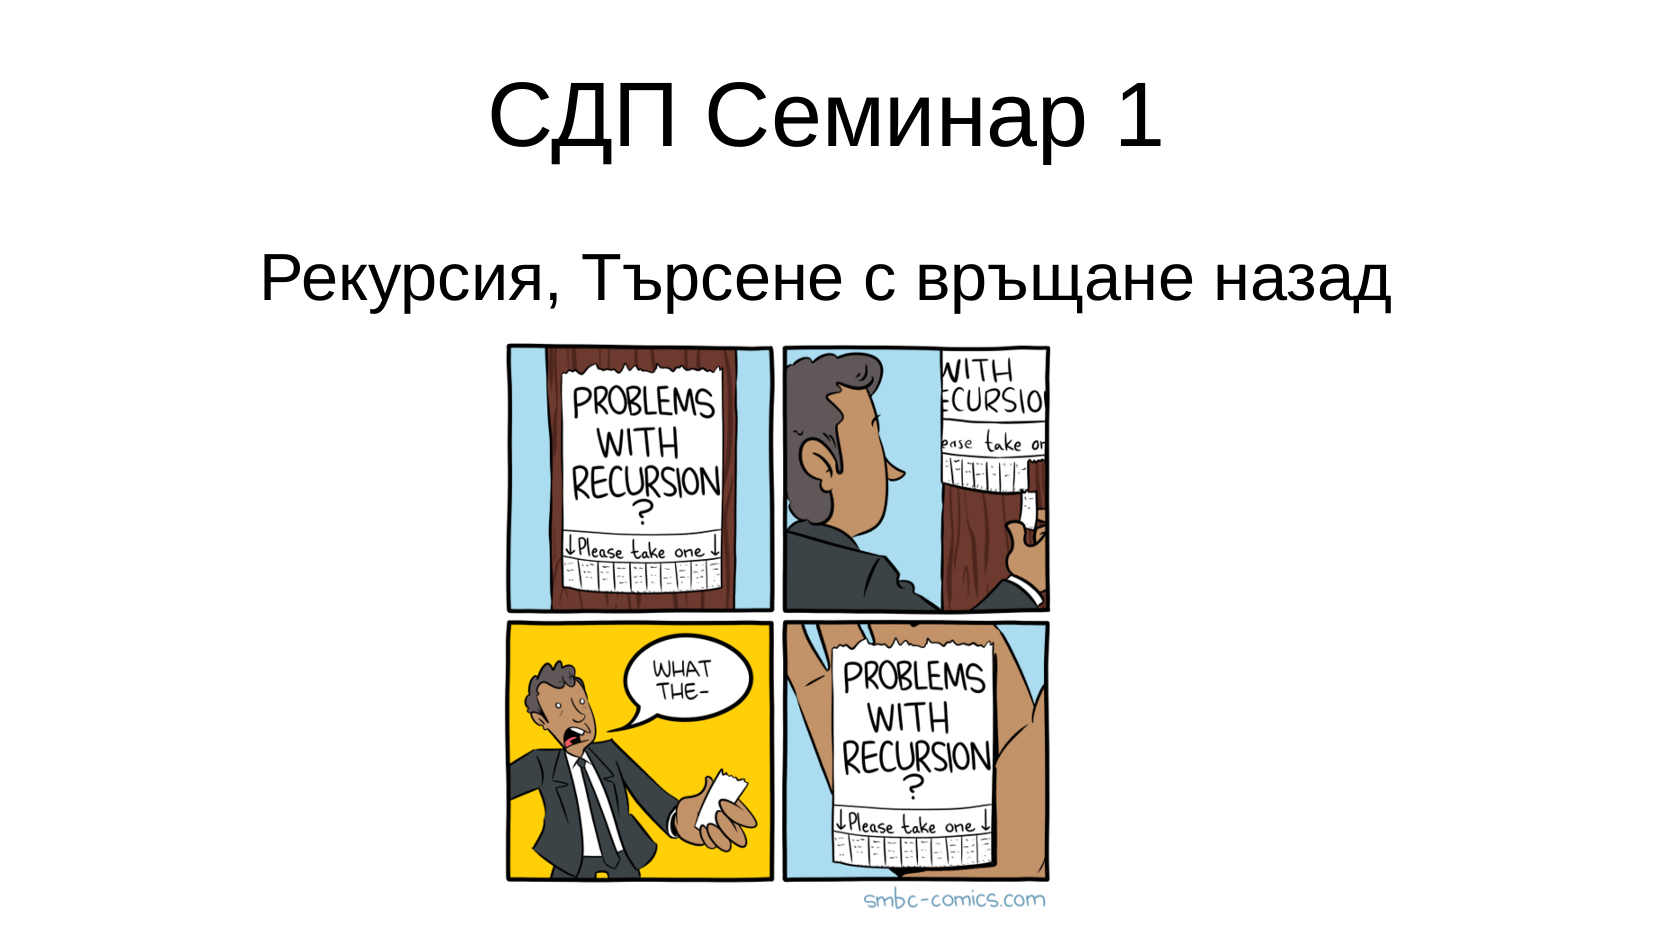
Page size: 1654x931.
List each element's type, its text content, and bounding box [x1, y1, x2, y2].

picture [504, 343, 1051, 916]
title СДП Семинар 1 [82, 37, 1571, 193]
subtitle Рекурсия, Търсене с връщане назад [82, 217, 1571, 338]
